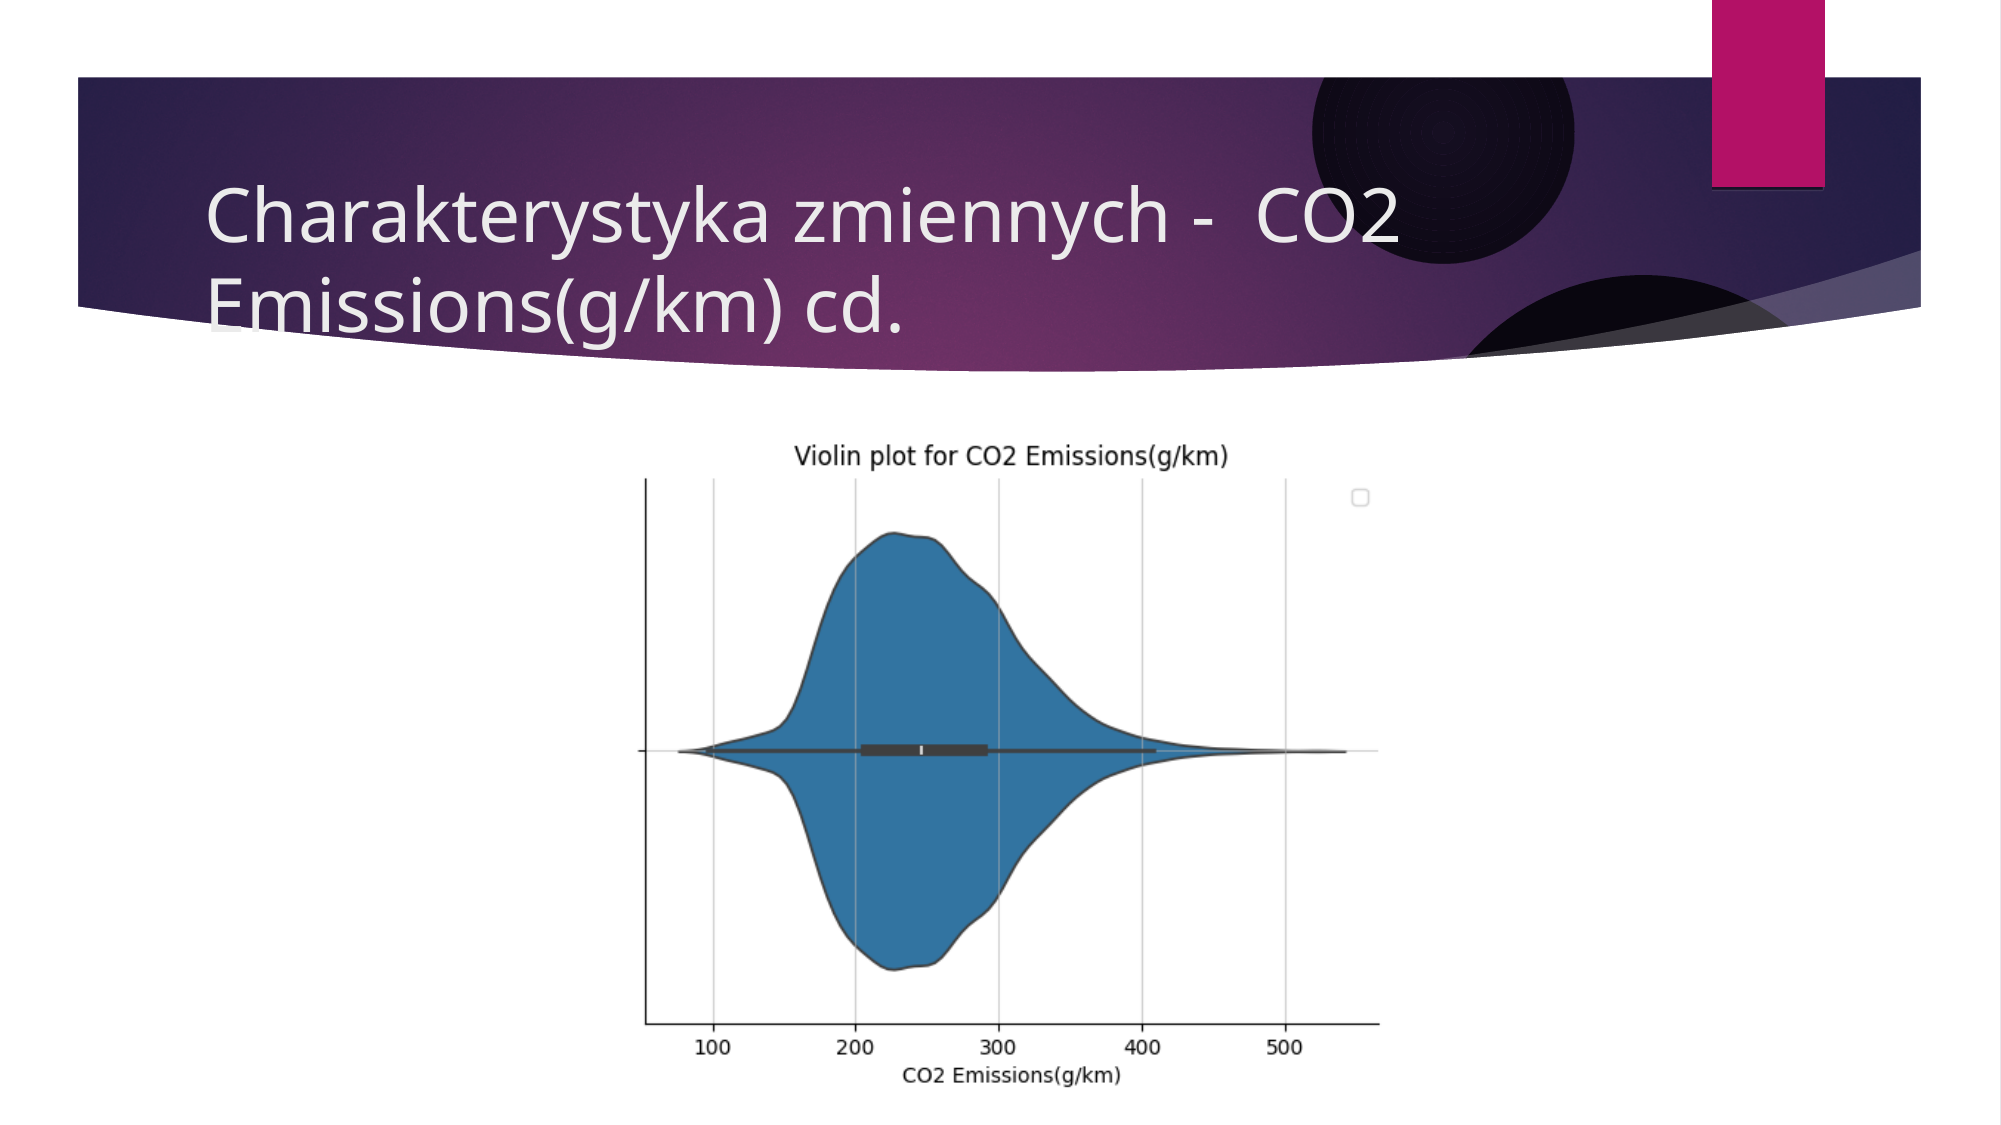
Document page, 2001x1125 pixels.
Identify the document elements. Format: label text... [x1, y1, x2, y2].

picture [527, 393, 1473, 1102]
title Charakterystyka zmiennych - CO2 Emissions(g/km) cd. [189, 159, 1627, 276]
